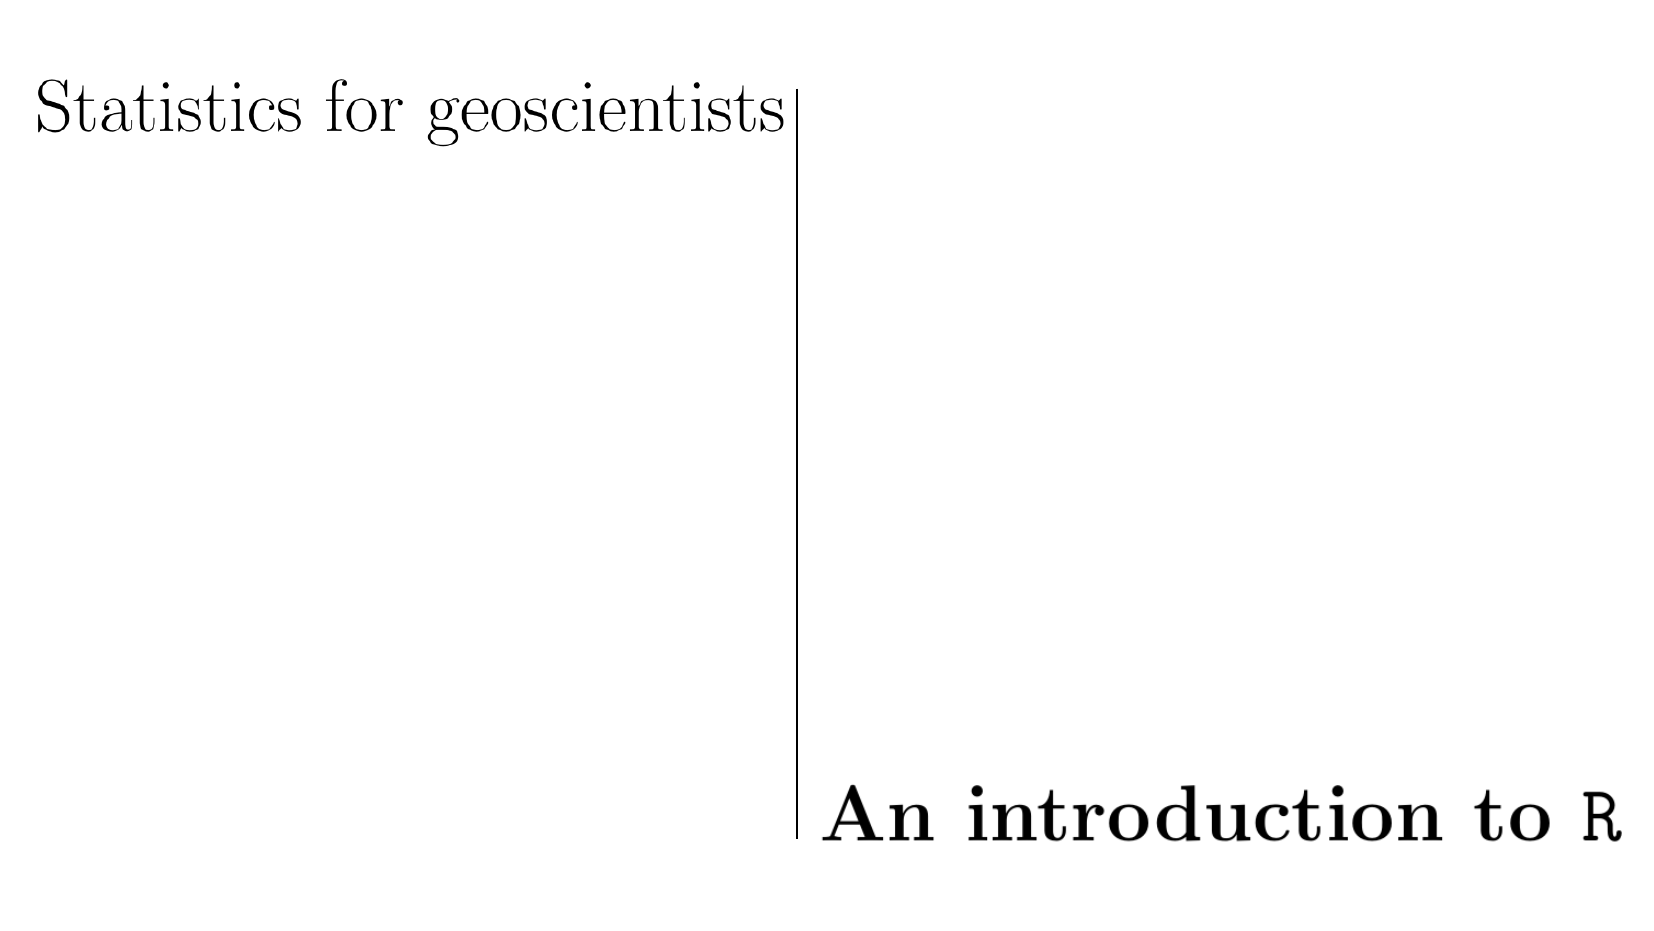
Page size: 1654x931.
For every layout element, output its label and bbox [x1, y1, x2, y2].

picture [29, 71, 792, 149]
picture [814, 773, 1645, 857]
